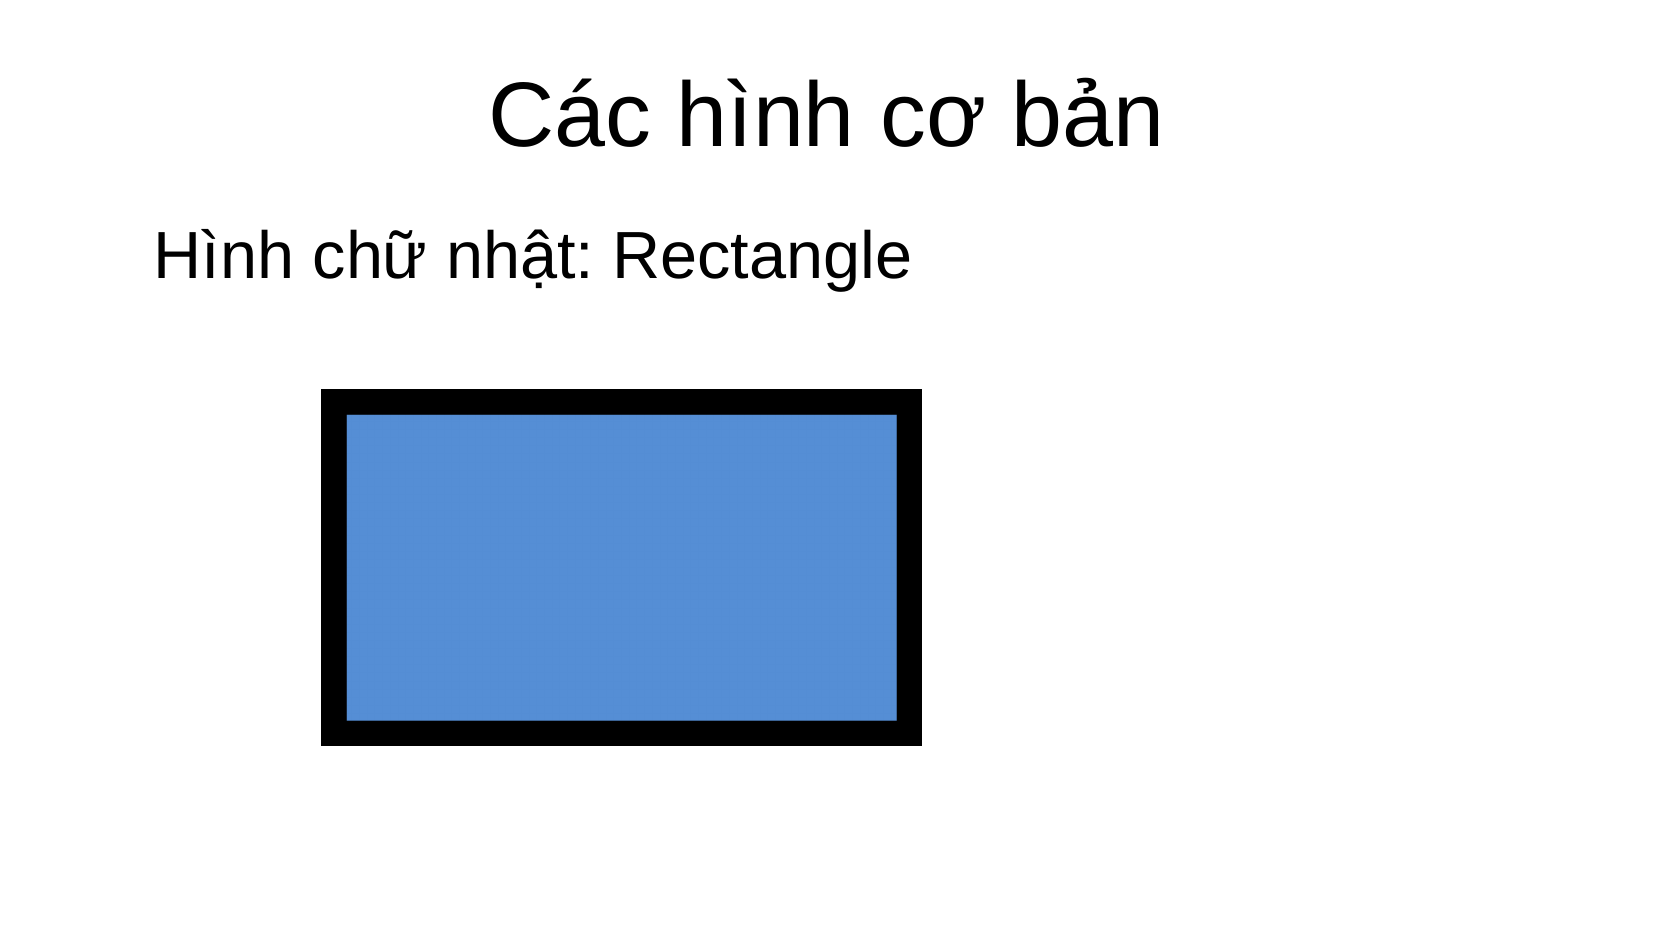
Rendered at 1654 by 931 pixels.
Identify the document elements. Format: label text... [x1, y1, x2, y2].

list Hình chữ nhật: Rectangle [82, 217, 1571, 758]
title Các hình cơ bản [82, 37, 1571, 193]
picture [321, 389, 922, 746]
